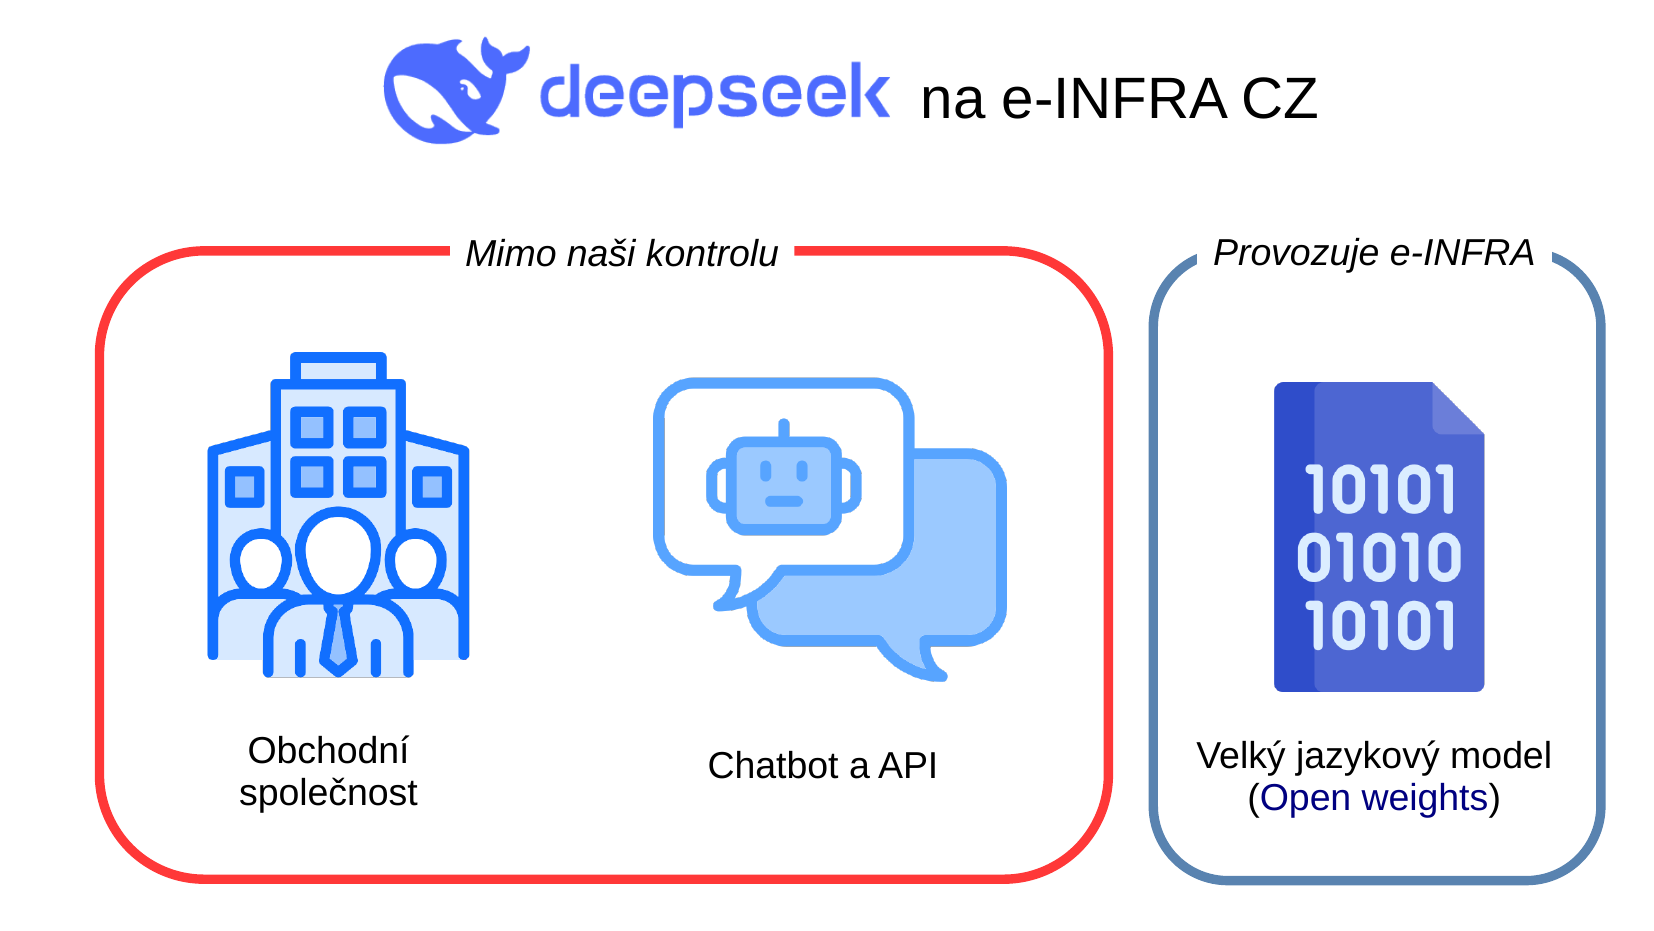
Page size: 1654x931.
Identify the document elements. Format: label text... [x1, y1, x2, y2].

picture [349, 4, 925, 184]
picture [653, 353, 1007, 707]
text_box na e-INFRA CZ [905, 58, 1358, 204]
text_box Velký jazykový model (Open weights) [1148, 814, 1600, 911]
text_box Provozuje e-INFRA [1197, 223, 1552, 323]
text_box Obchodní společnost [149, 722, 508, 827]
picture [166, 343, 510, 686]
text_box Chatbot a API [632, 737, 1015, 859]
text_box Velký jazykový model (Open weights) [1158, 727, 1596, 875]
picture [1224, 382, 1534, 693]
text_box Mimo naši kontrolu [450, 225, 795, 289]
